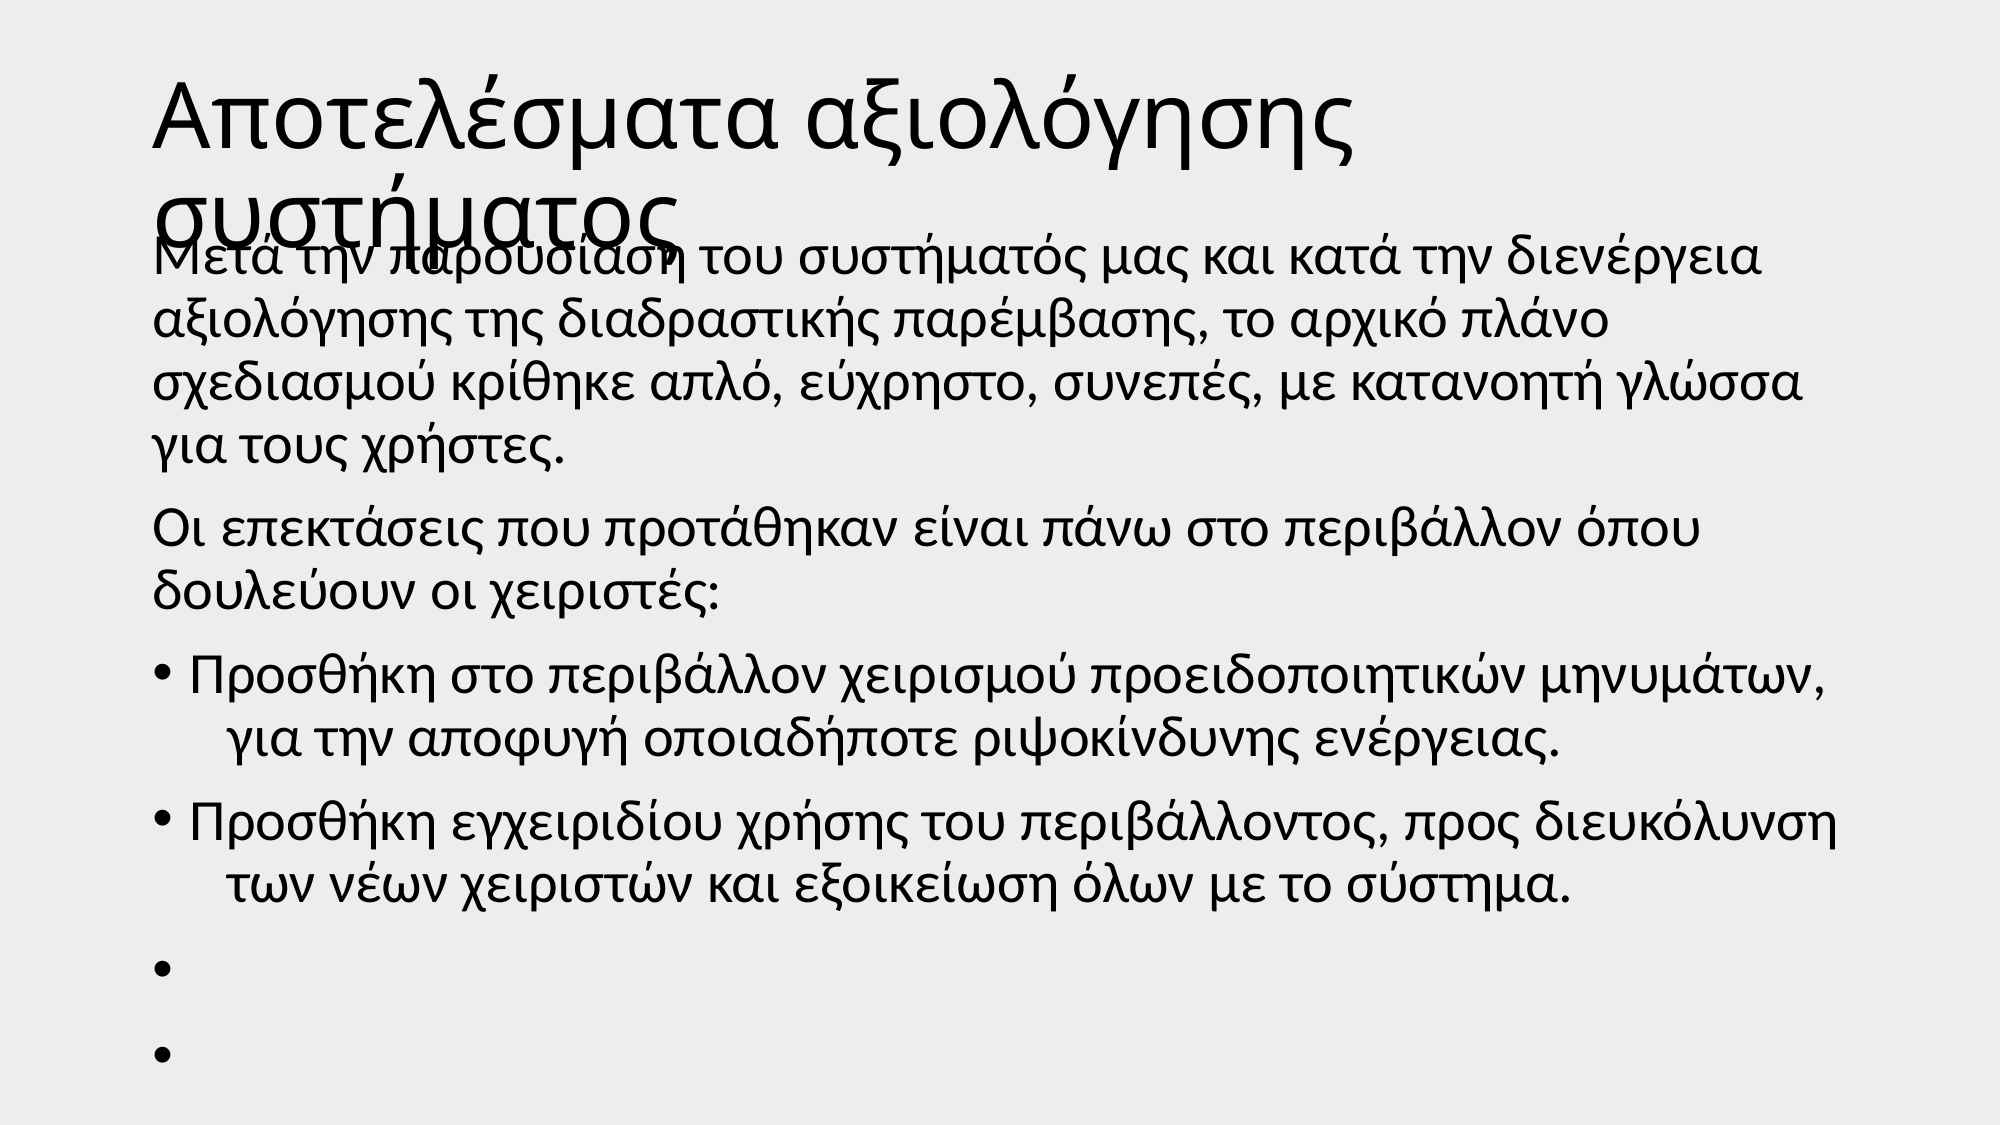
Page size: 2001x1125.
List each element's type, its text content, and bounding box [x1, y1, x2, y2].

list Μετά την παρουσίαση του συστήματός μας και κατά την διενέργεια αξιολόγησης της διαδραστικής παρέμβασης, το αρχικό πλάνο σχεδιασμού κρίθηκε απλό, εύχρηστο, συνεπές, με κατανοητή γλώσσα για τους χρήστες. Οι επεκτάσεις που προτάθηκαν είναι πάνω στο περιβάλλον όπου δουλεύουν οι χειριστές: Προσθήκη στο περιβάλλον χειρισμού προειδοποιητικών μηνυμάτων, για την αποφυγή οποιαδήποτε ριψοκίνδυνης ενέργειας. Προσθήκη εγχειριδίου χρήσης του περιβάλλοντος, προς διευκόλυνση των νέων χειριστών και εξοικείωση όλων με το σύστημα. [137, 217, 1863, 1014]
title Αποτελέσματα αξιολόγησης συστήματος [137, 59, 1863, 217]
